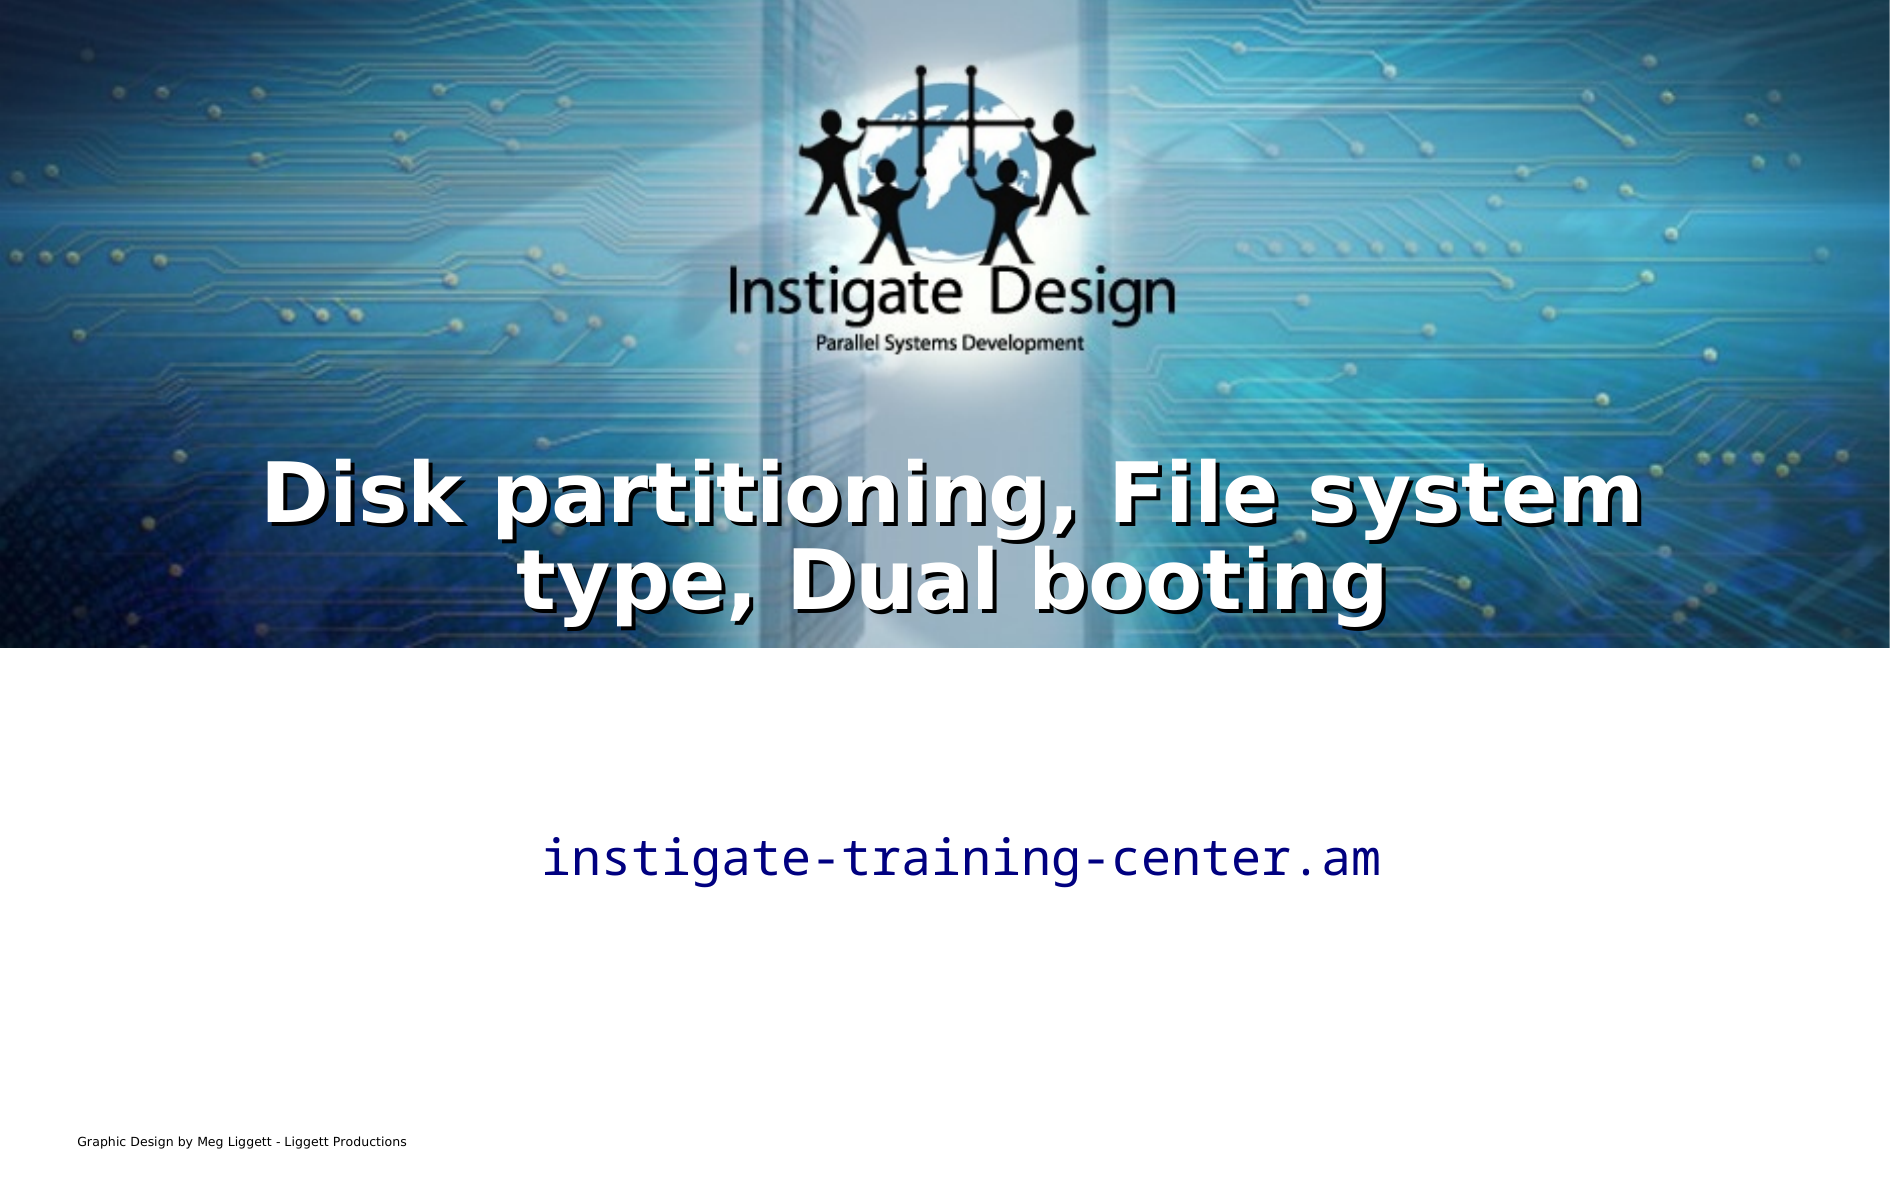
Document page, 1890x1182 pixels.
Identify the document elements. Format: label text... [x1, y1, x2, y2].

title Disk partitioning, File system type, Dual booting [150, 444, 1757, 645]
picture [0, 0, 1890, 648]
subtitle instigate-training-center.am [300, 819, 1623, 938]
